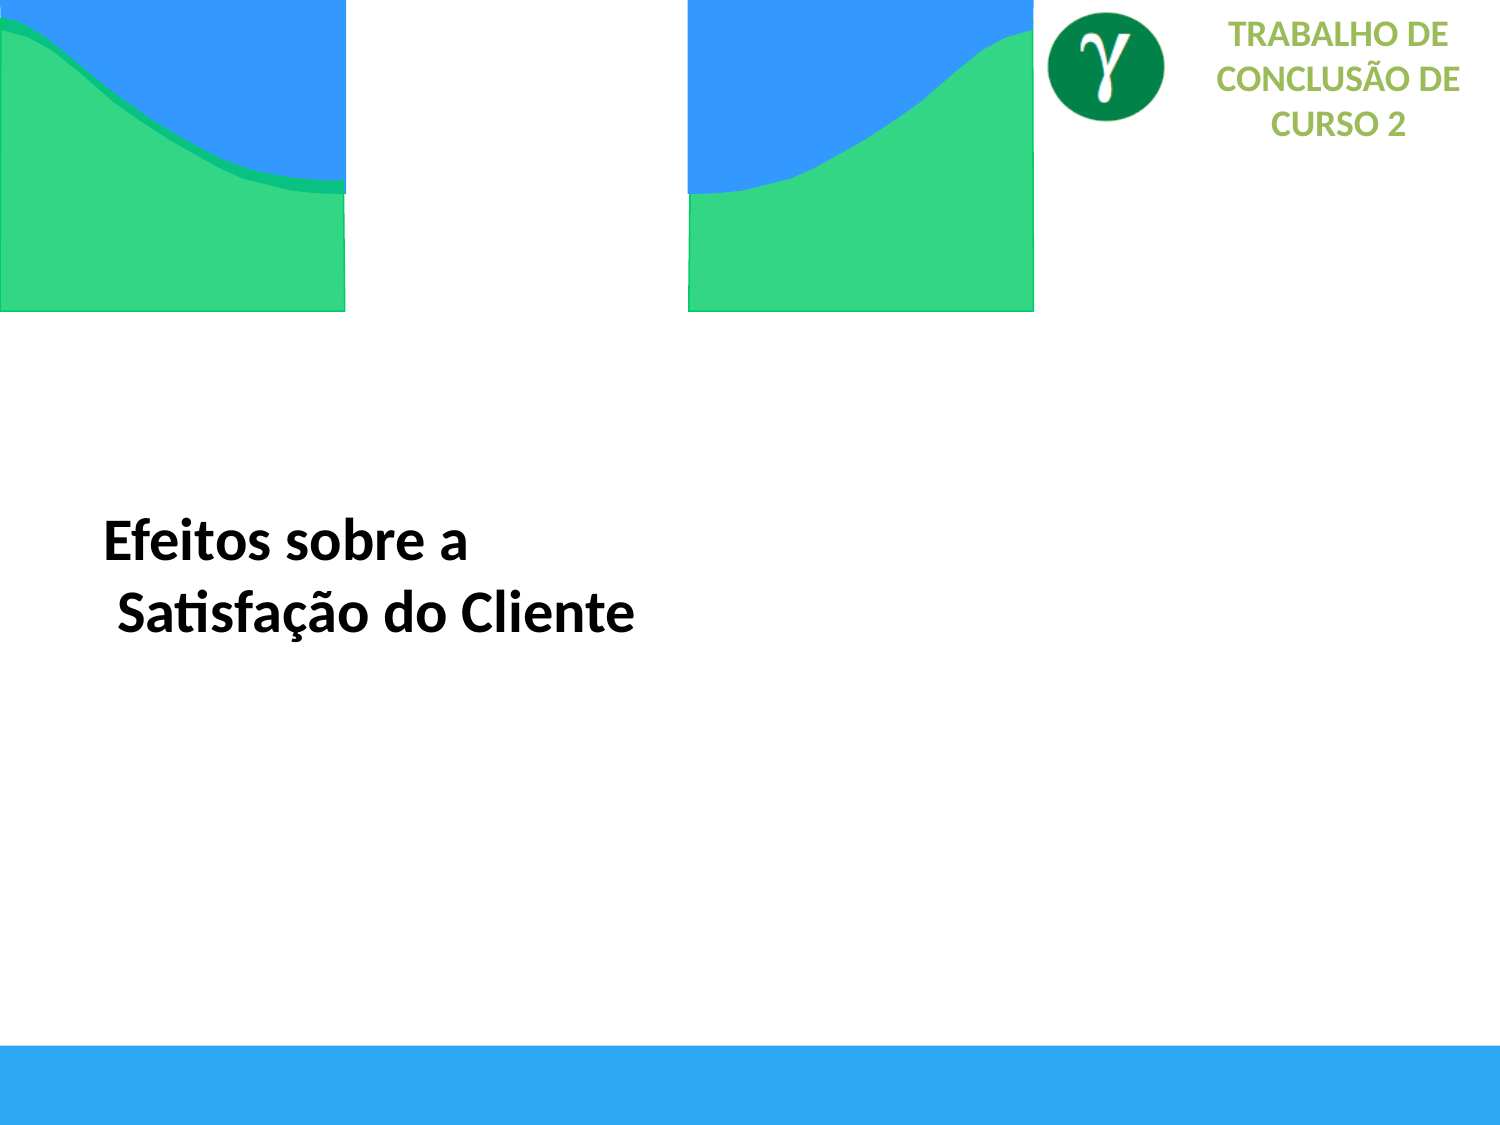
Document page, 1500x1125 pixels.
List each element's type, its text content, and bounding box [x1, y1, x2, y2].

text_box [0, 1045, 1500, 1125]
text_box [0, 0, 346, 312]
text_box Efeitos sobre a Satisfação do Cliente [88, 491, 1364, 653]
picture [1033, 0, 1178, 130]
text_box [688, 0, 1034, 312]
text_box TRABALHO DE CONCLUSÃO DE CURSO 2 [1177, 1, 1500, 197]
